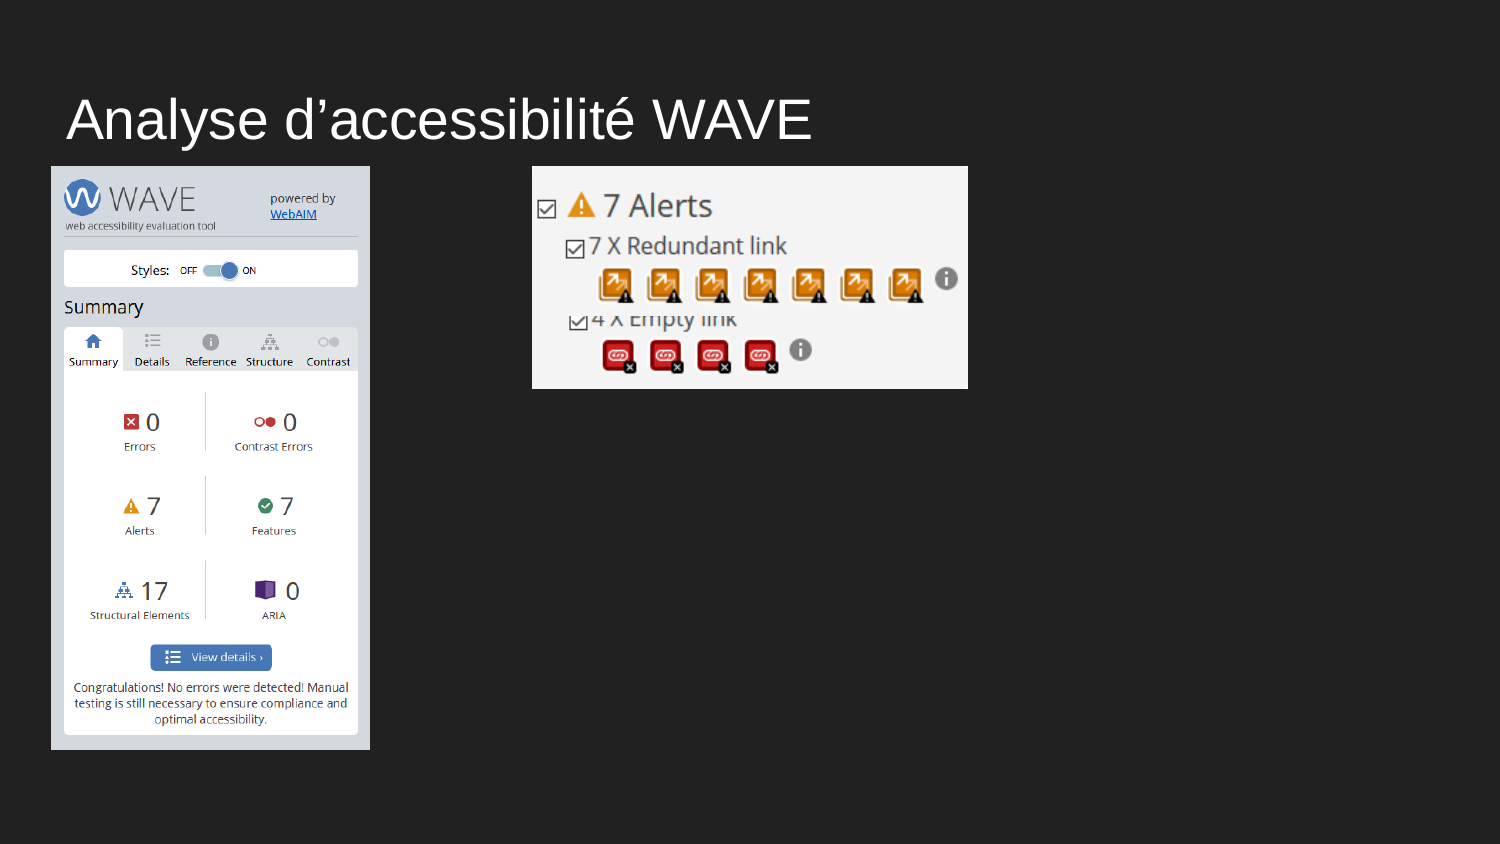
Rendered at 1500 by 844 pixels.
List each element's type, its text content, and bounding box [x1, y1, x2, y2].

title Analyse d’accessibilité WAVE [51, 72, 1449, 167]
picture [51, 166, 370, 750]
picture [532, 166, 968, 389]
